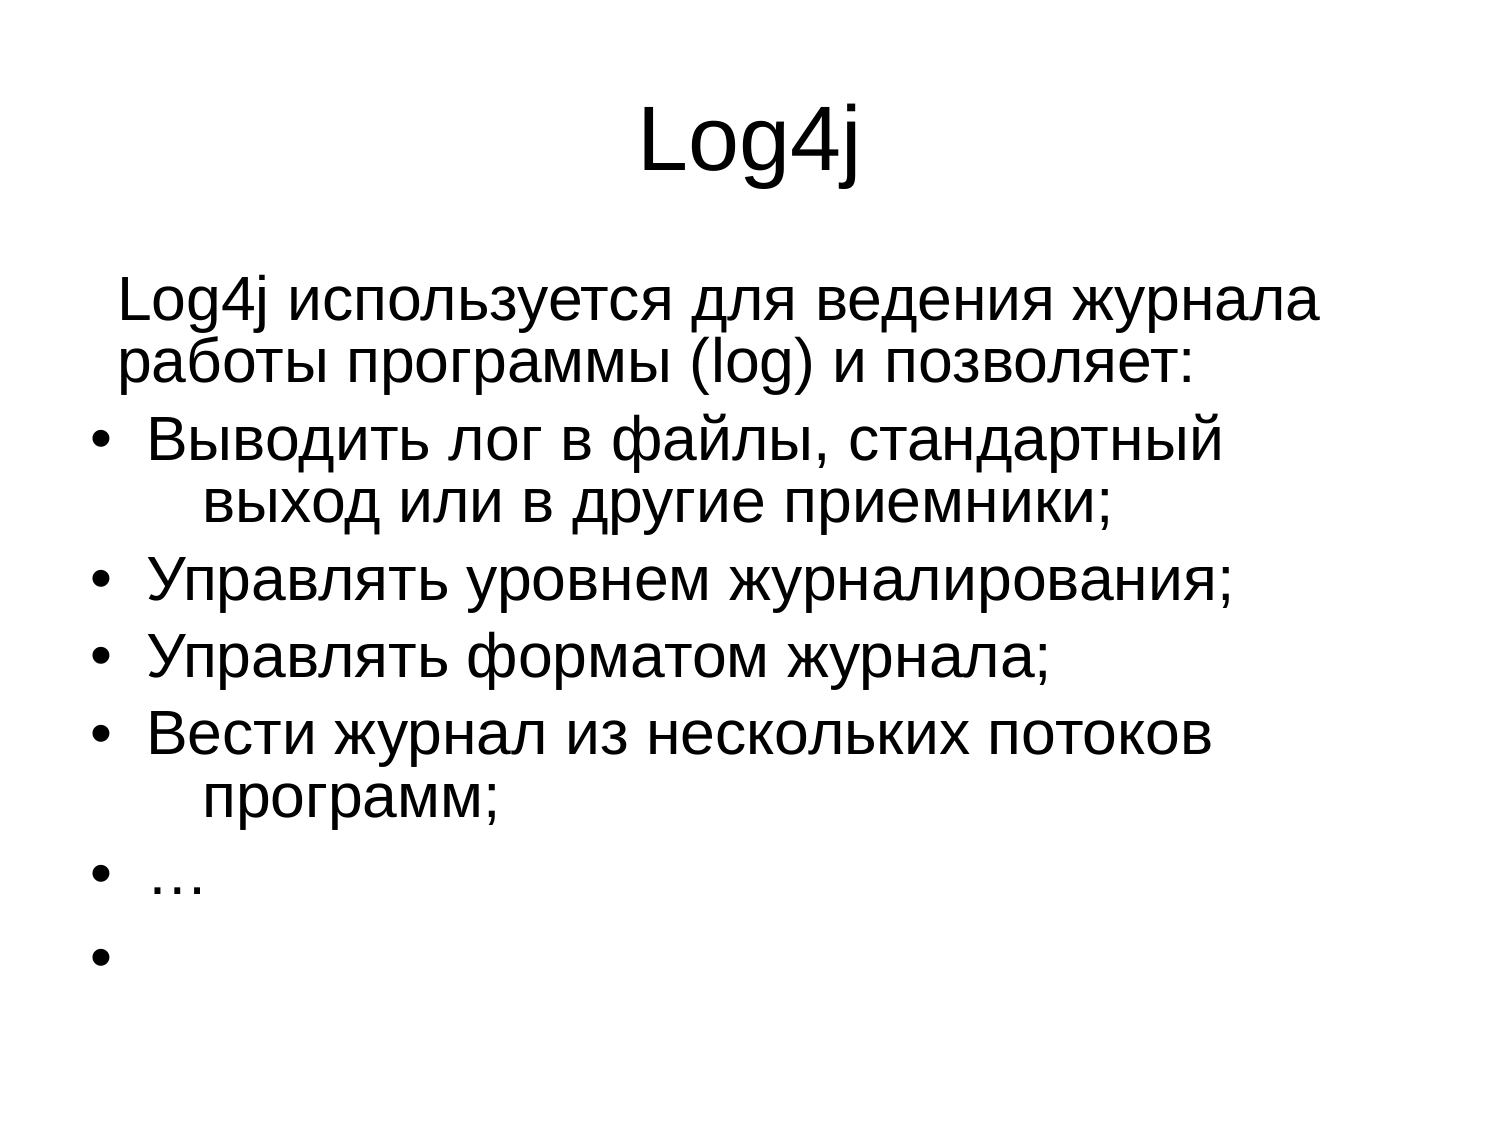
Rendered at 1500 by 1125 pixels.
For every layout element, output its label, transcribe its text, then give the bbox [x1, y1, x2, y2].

list Log4j используется для ведения журнала работы программы (log) и позволяет: Выводить лог в файлы, стандартный выход или в другие приемники; Управлять уровнем журналирования; Управлять форматом журнала; Вести журнал из нескольких потоков программ; … [75, 262, 1426, 1005]
title Log4j [75, 87, 1426, 191]
